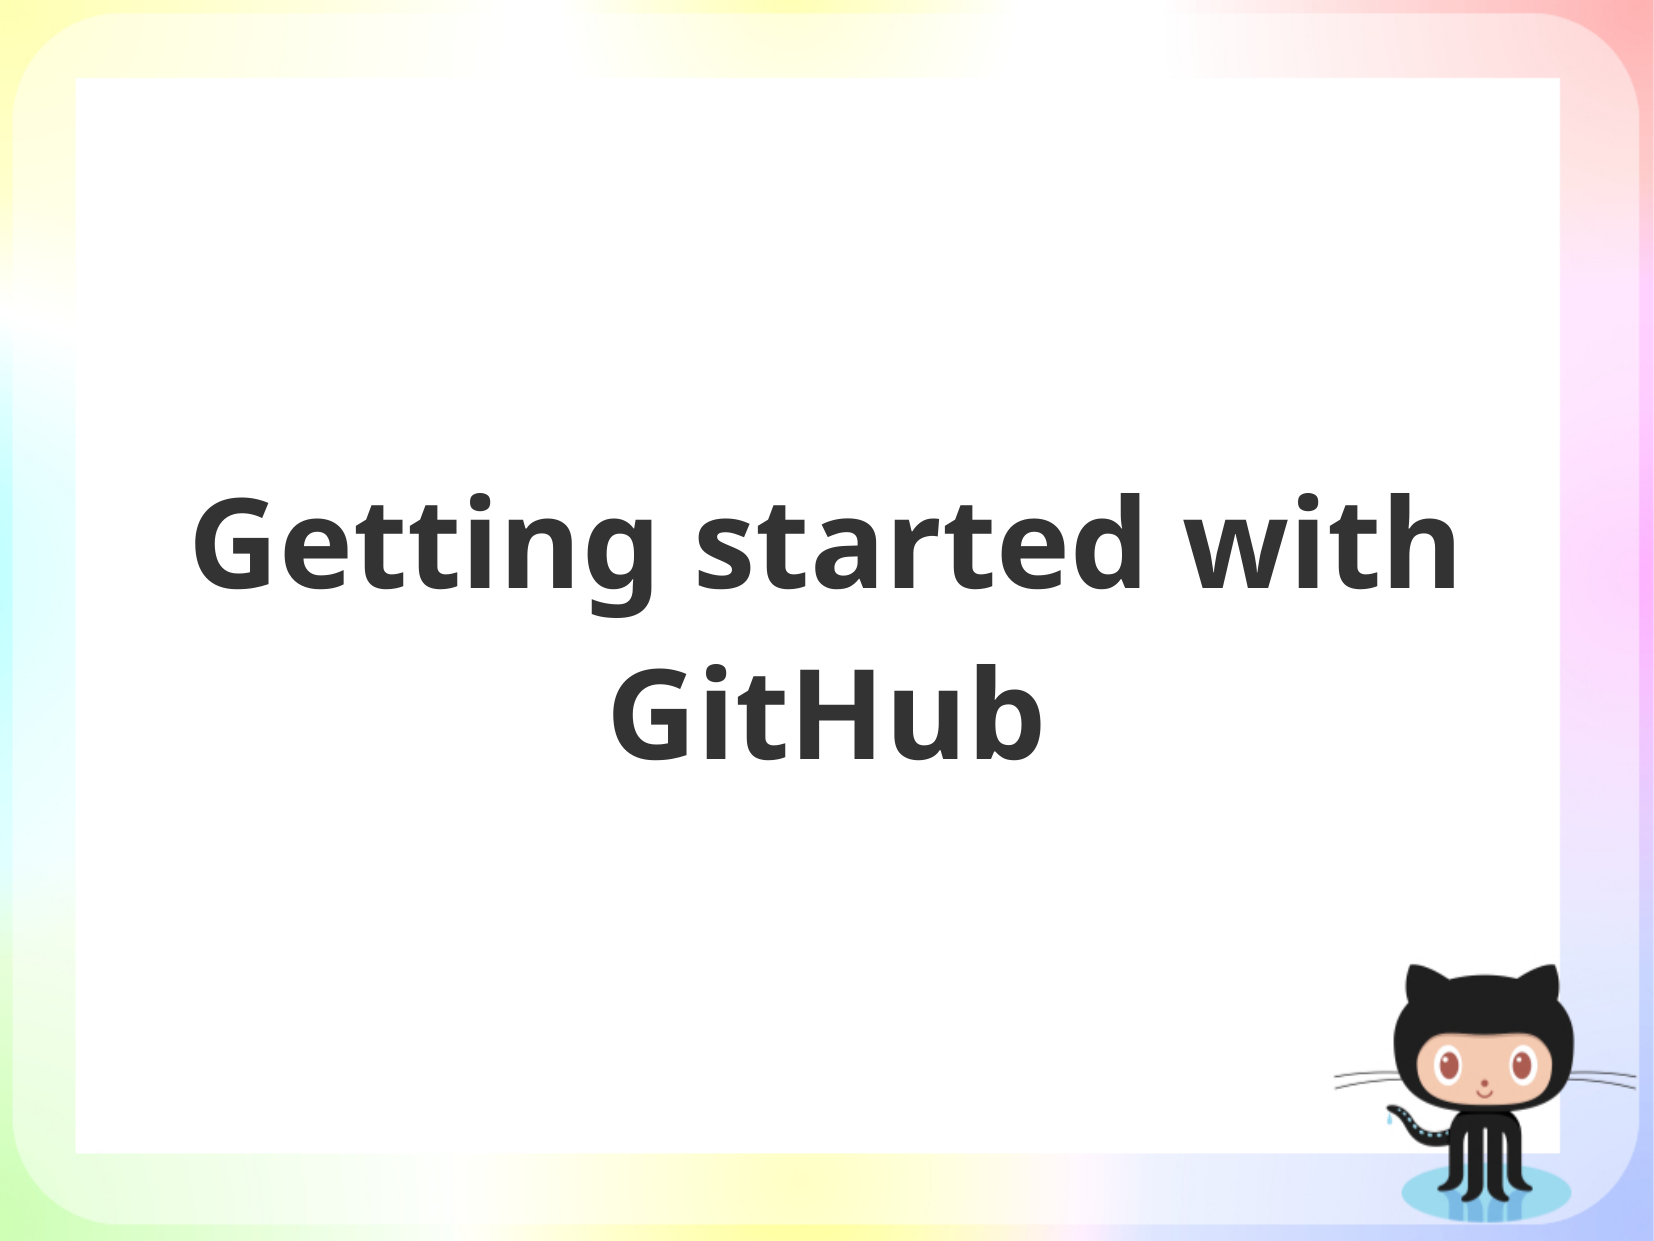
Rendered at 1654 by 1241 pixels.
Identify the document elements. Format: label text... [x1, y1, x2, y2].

picture [0, 0, 1654, 1241]
title Getting started with GitHub [82, 466, 1571, 785]
